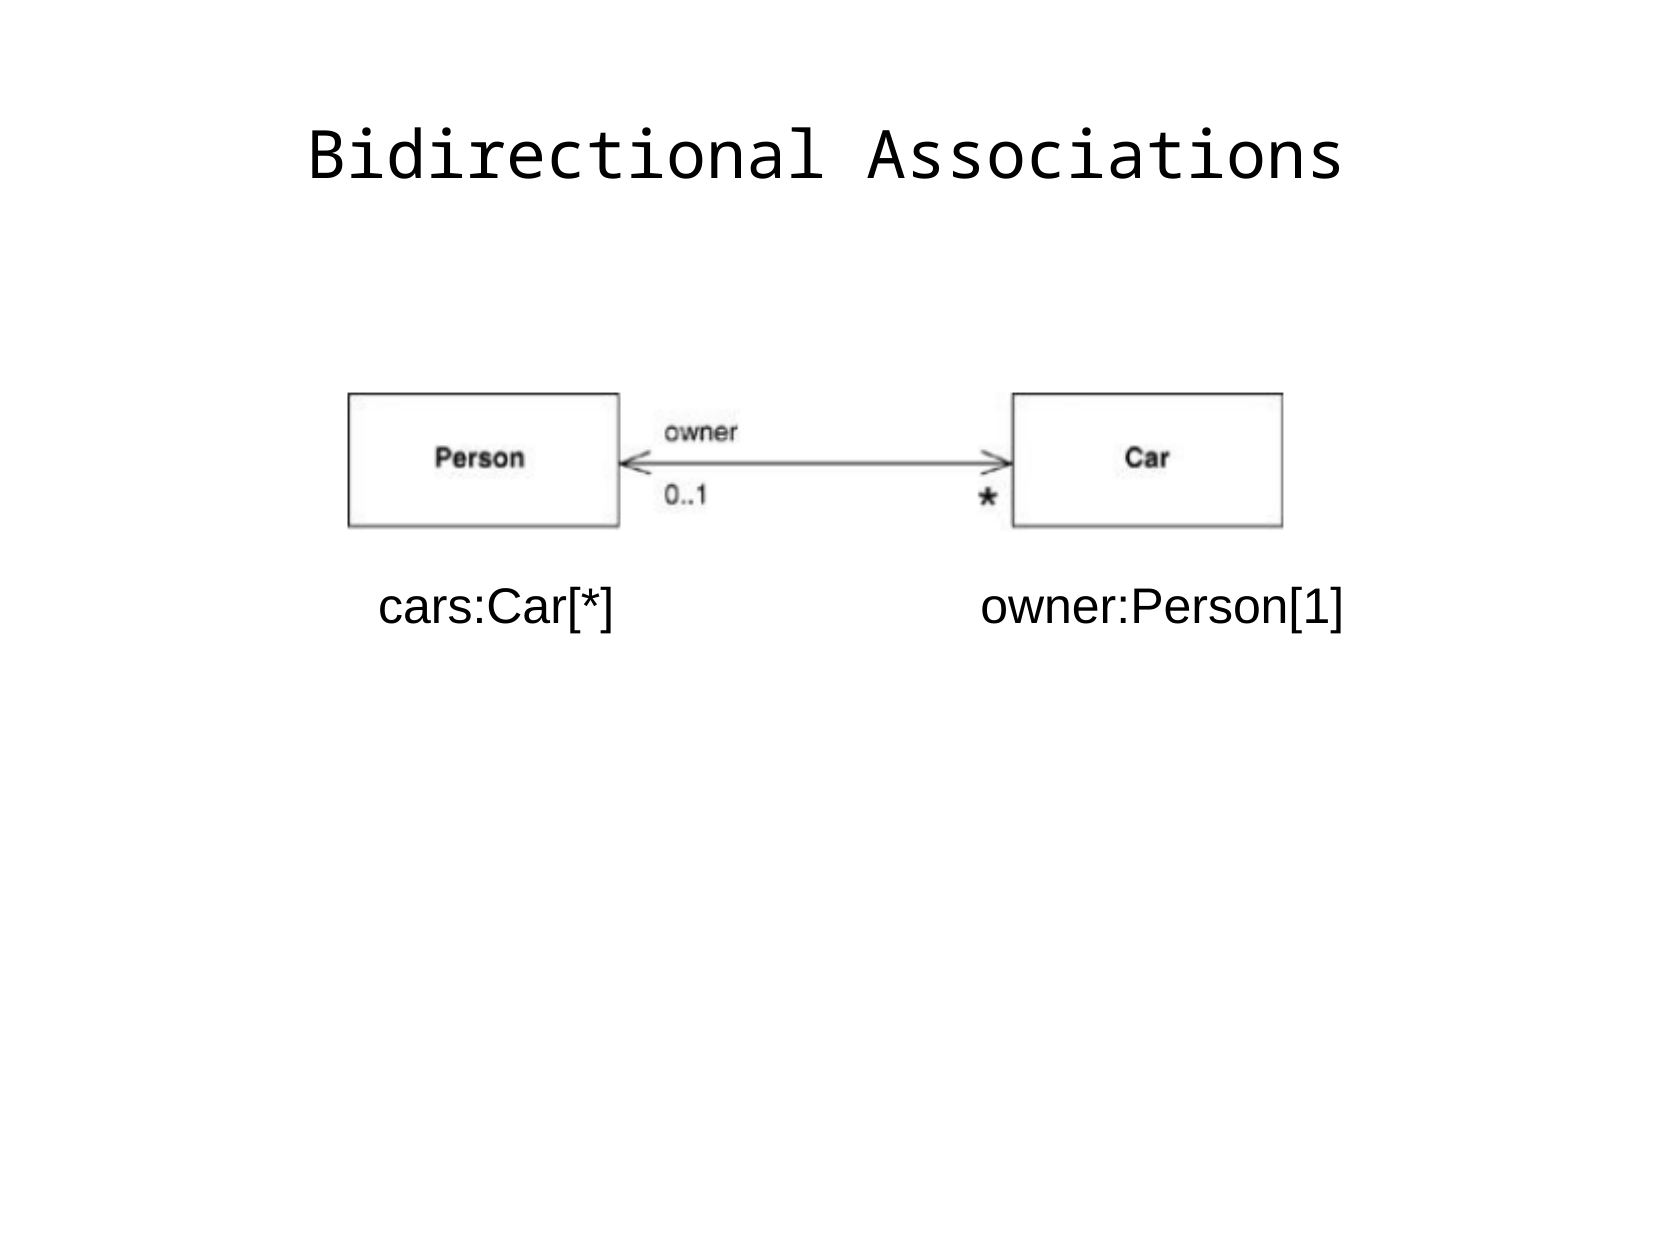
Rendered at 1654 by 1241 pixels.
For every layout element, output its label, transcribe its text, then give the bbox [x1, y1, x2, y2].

list owner:Person[1] [909, 578, 1394, 663]
title Bidirectional Associations [82, 49, 1571, 257]
picture [334, 377, 1312, 544]
list cars:Car[*] [307, 578, 650, 663]
